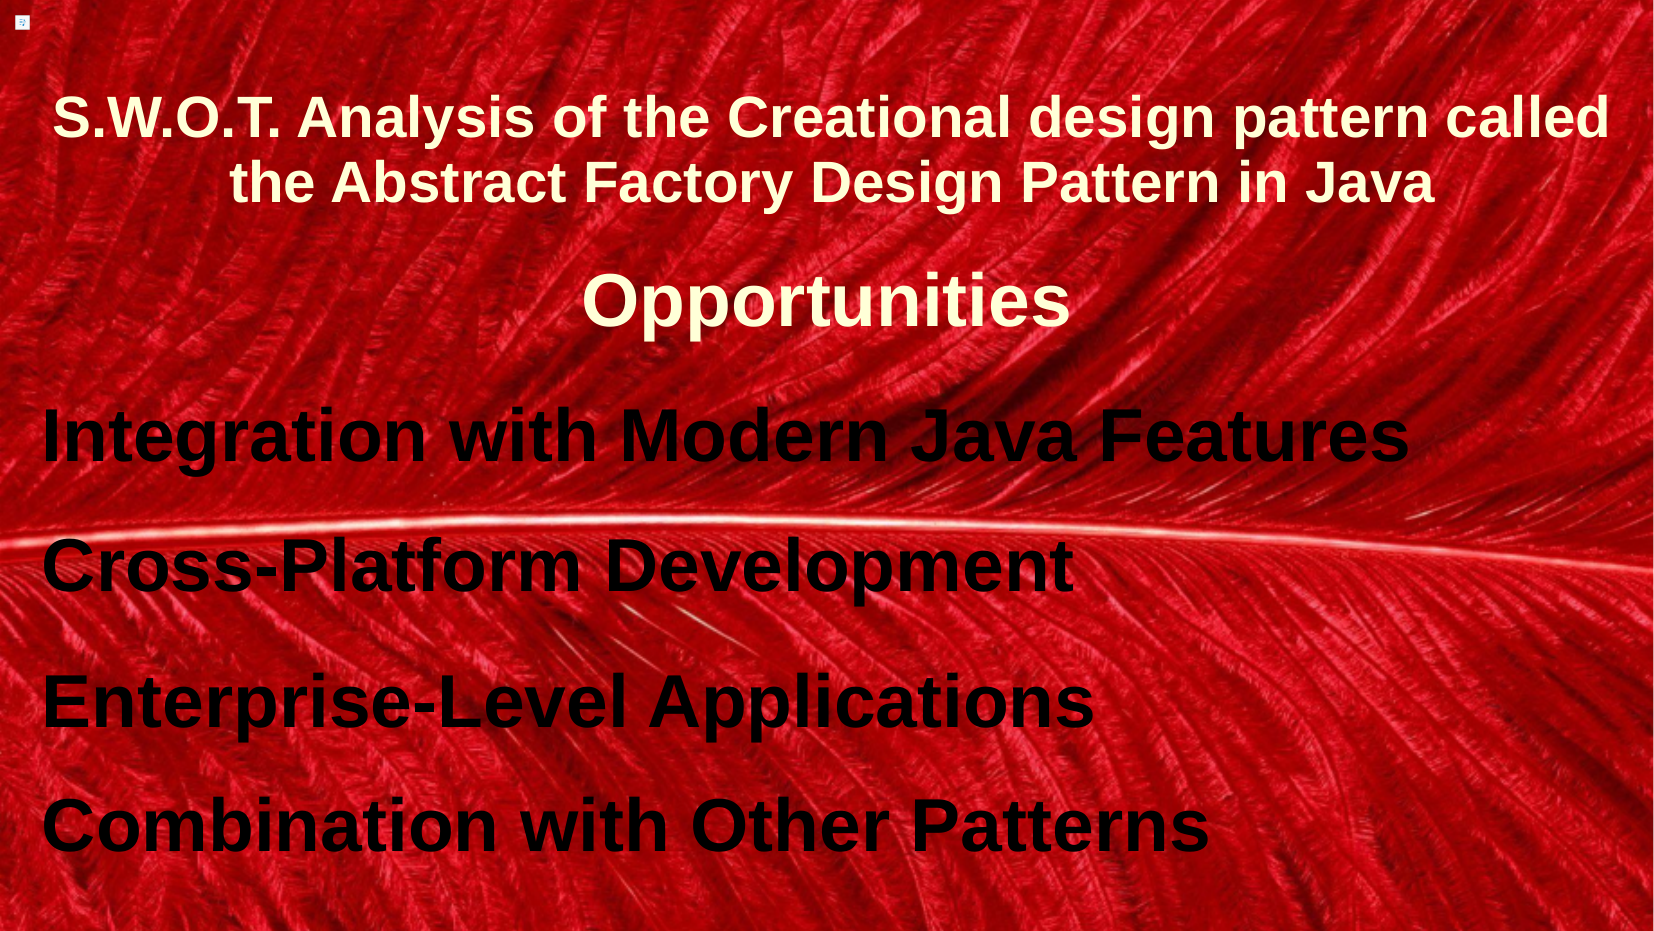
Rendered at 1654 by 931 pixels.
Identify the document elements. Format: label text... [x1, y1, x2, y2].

picture [0, 0, 1654, 931]
title Cross-Platform Development [41, 490, 1613, 626]
title Enterprise-Level Applications [41, 626, 1613, 750]
title S.W.O.T. Analysis of the Creational design pattern called the Abstract Factory Design Pattern in Java [47, 75, 1619, 226]
title [1613, 263, 1654, 391]
title Integration with Modern Java Features [41, 360, 1613, 490]
title Opportunities [41, 225, 1613, 360]
title Combination with Other Patterns [41, 750, 1613, 901]
text_box [15, 15, 31, 31]
